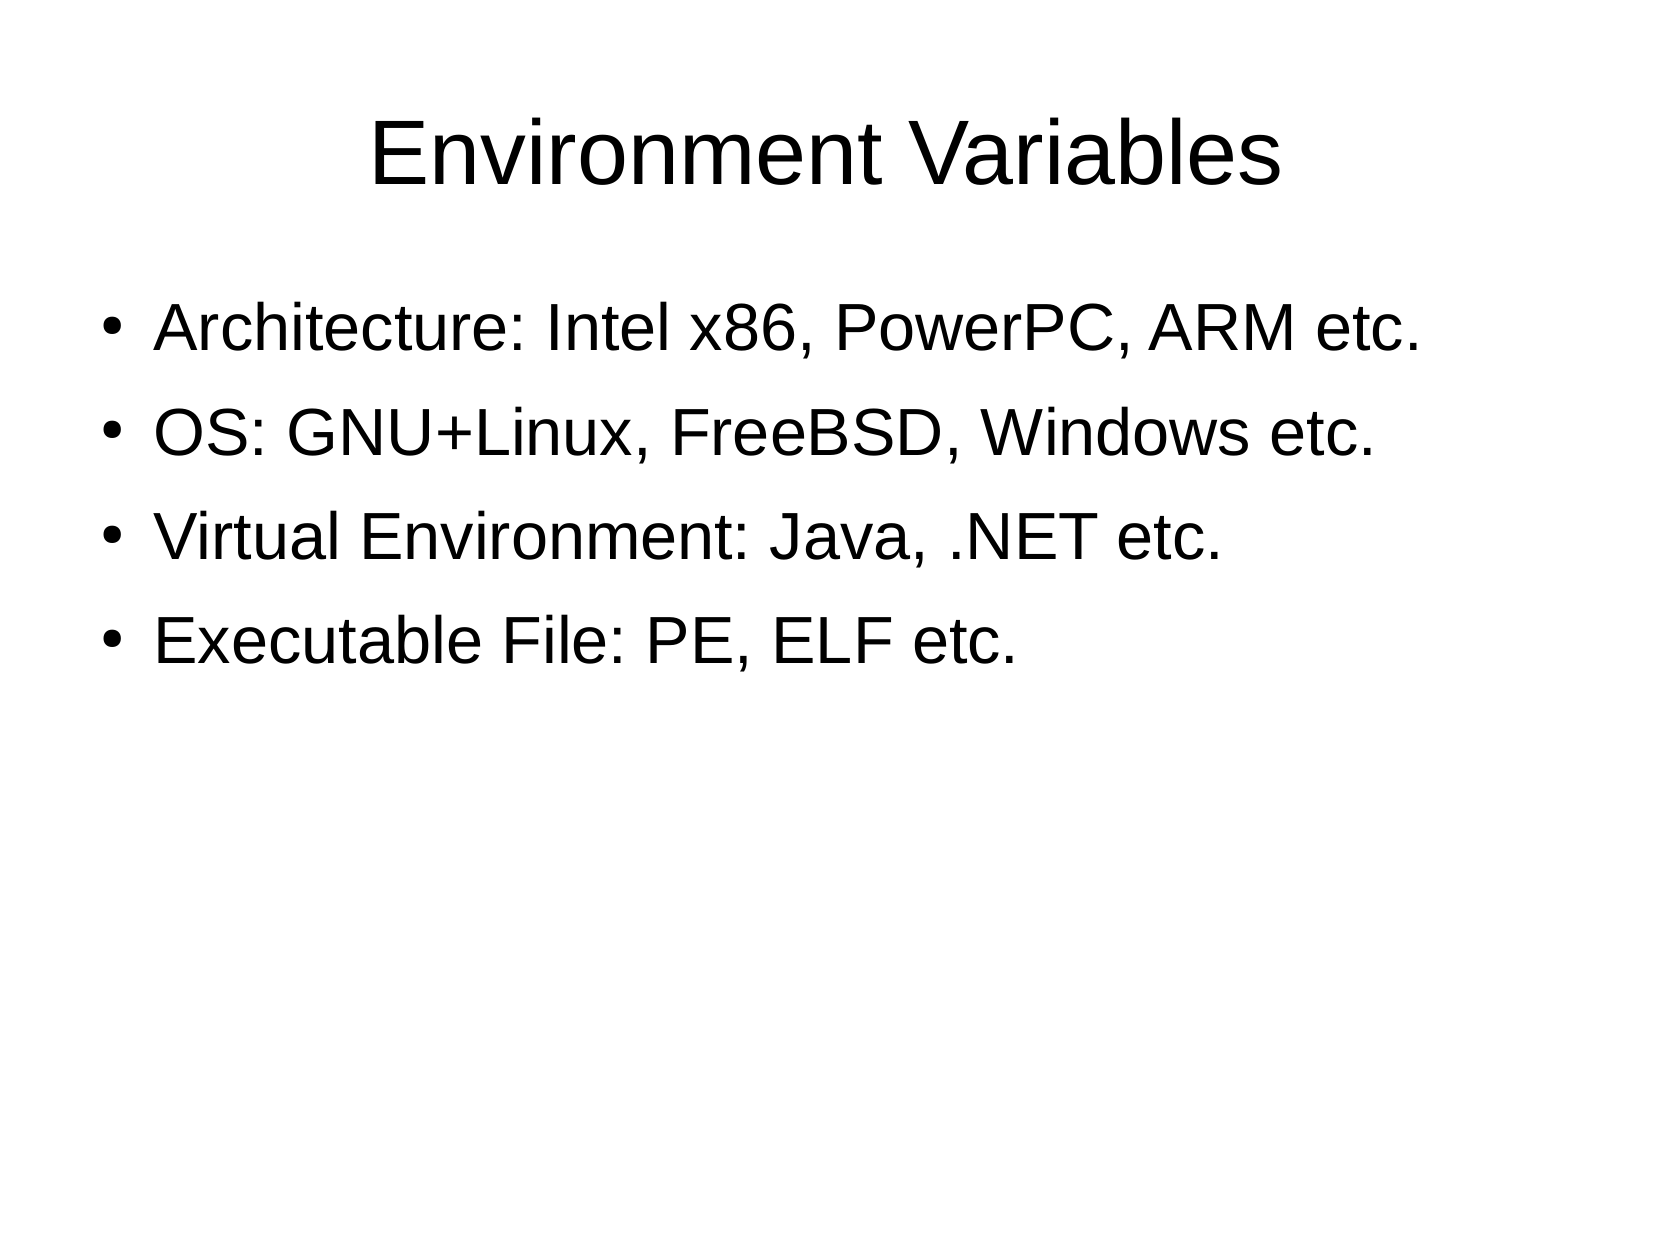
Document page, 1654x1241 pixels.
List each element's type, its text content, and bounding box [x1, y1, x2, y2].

title Environment Variables [82, 49, 1571, 257]
list Architecture: Intel x86, PowerPC, ARM etc. OS: GNU+Linux, FreeBSD, Windows etc. Virtual Environment: Java, .NET etc. Executable File: PE, ELF etc. [82, 290, 1571, 1010]
